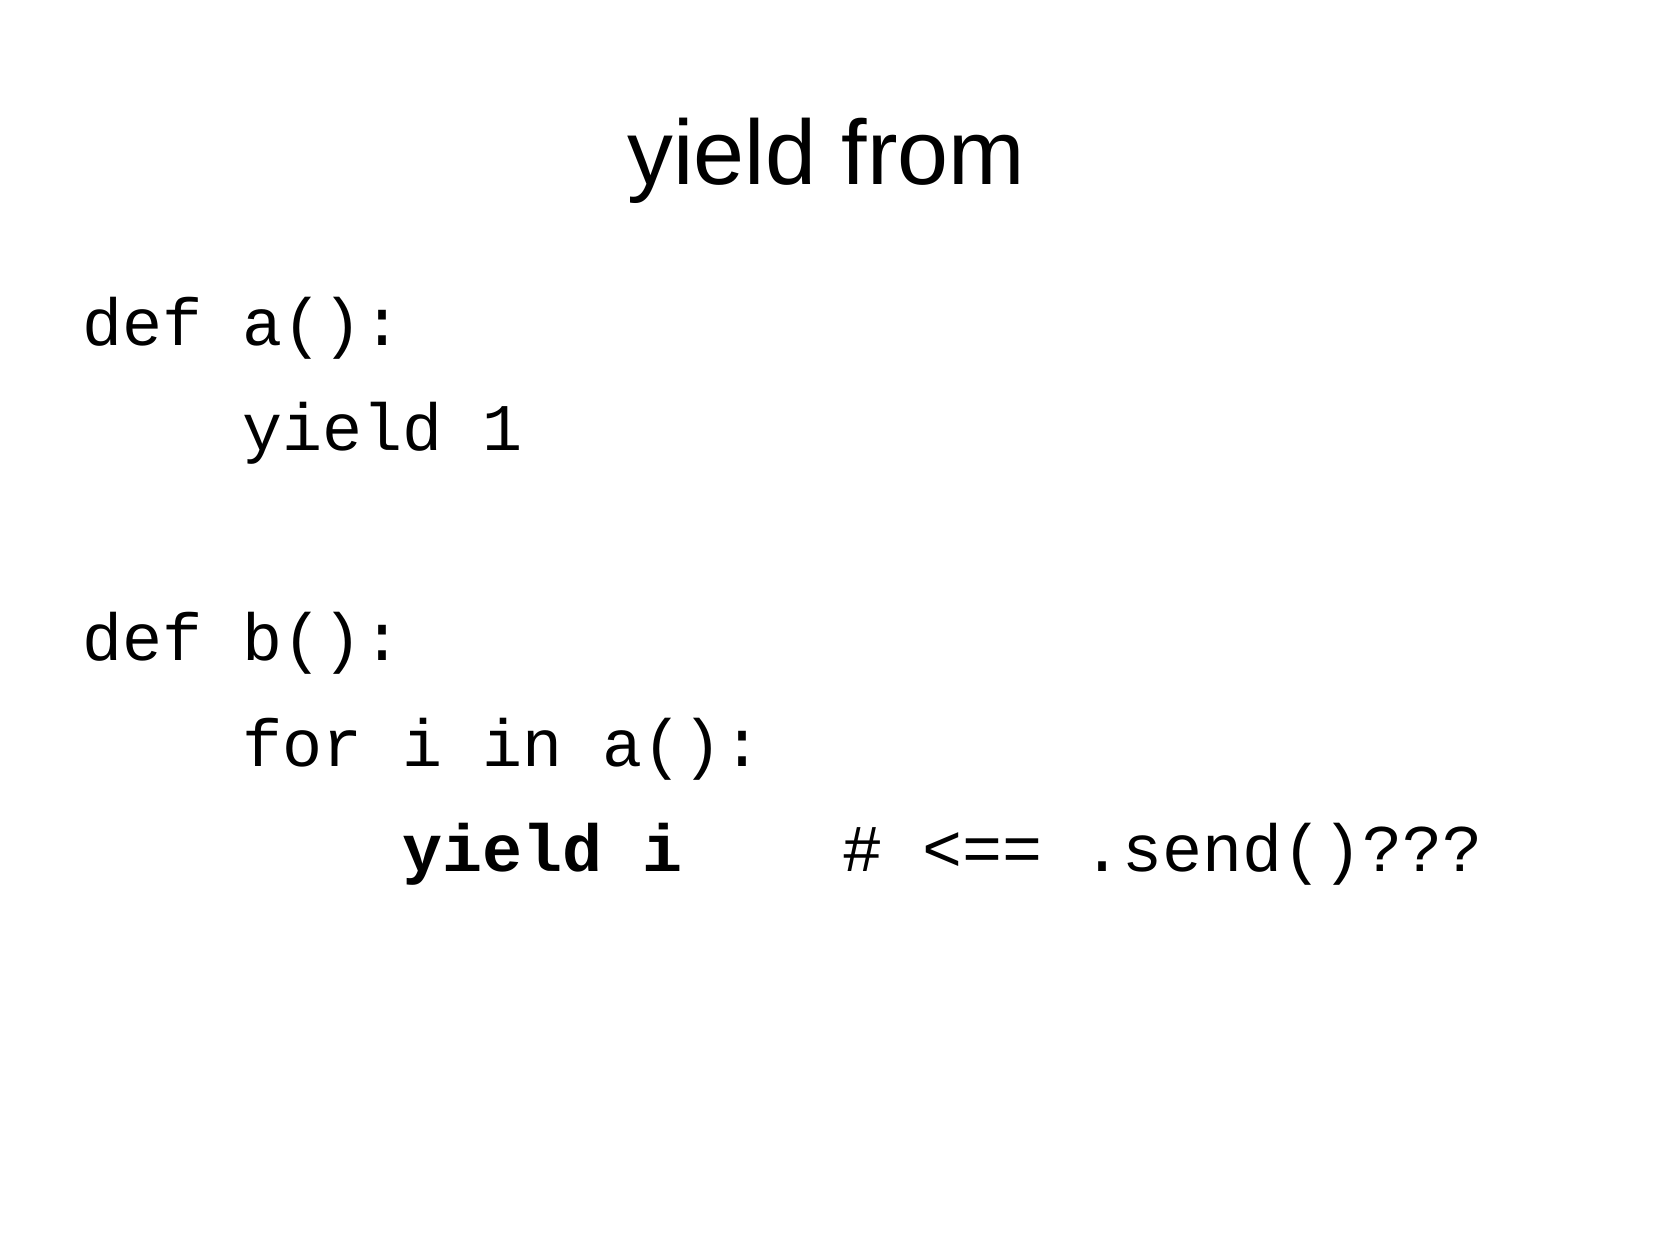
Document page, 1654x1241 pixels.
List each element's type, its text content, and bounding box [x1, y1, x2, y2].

list def a(): yield 1 def b(): for i in a(): yield i # <== .send()??? [82, 290, 1571, 1010]
title yield from [82, 49, 1571, 257]
